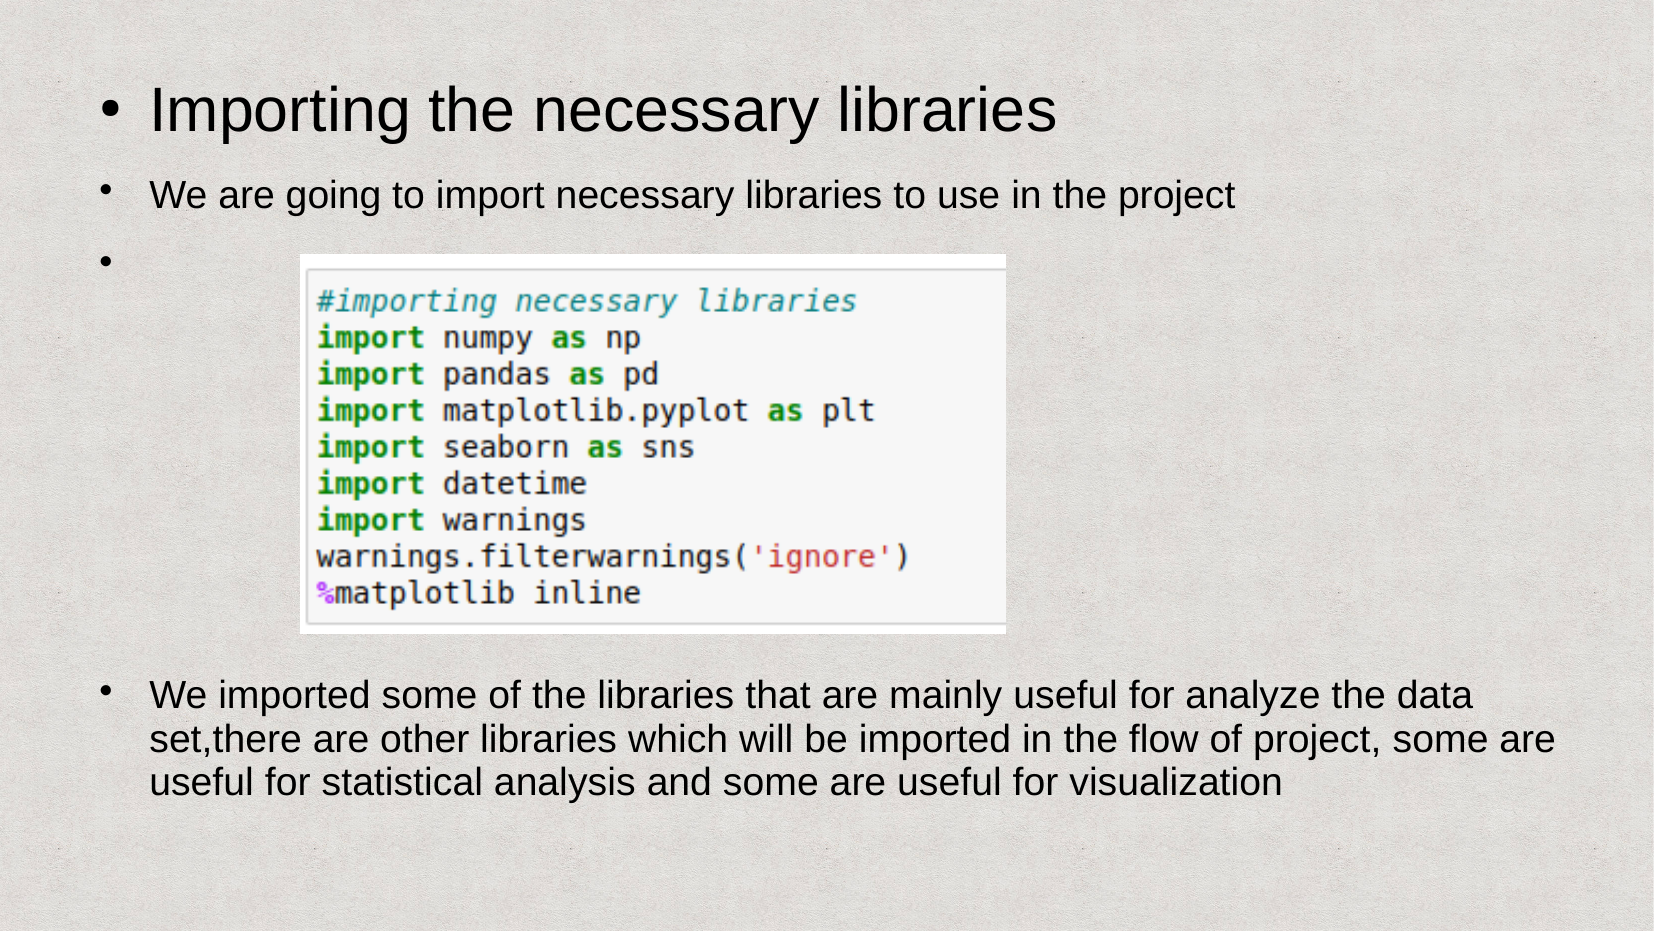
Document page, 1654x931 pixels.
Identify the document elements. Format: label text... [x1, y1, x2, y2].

list Importing the necessary libraries We are going to import necessary libraries to use in the project We imported some of the libraries that are mainly useful for analyze the data set,there are other libraries which will be imported in the flow of project, some are useful for statistical analysis and some are useful for visualization [82, 75, 1571, 811]
picture [0, 0, 1654, 931]
